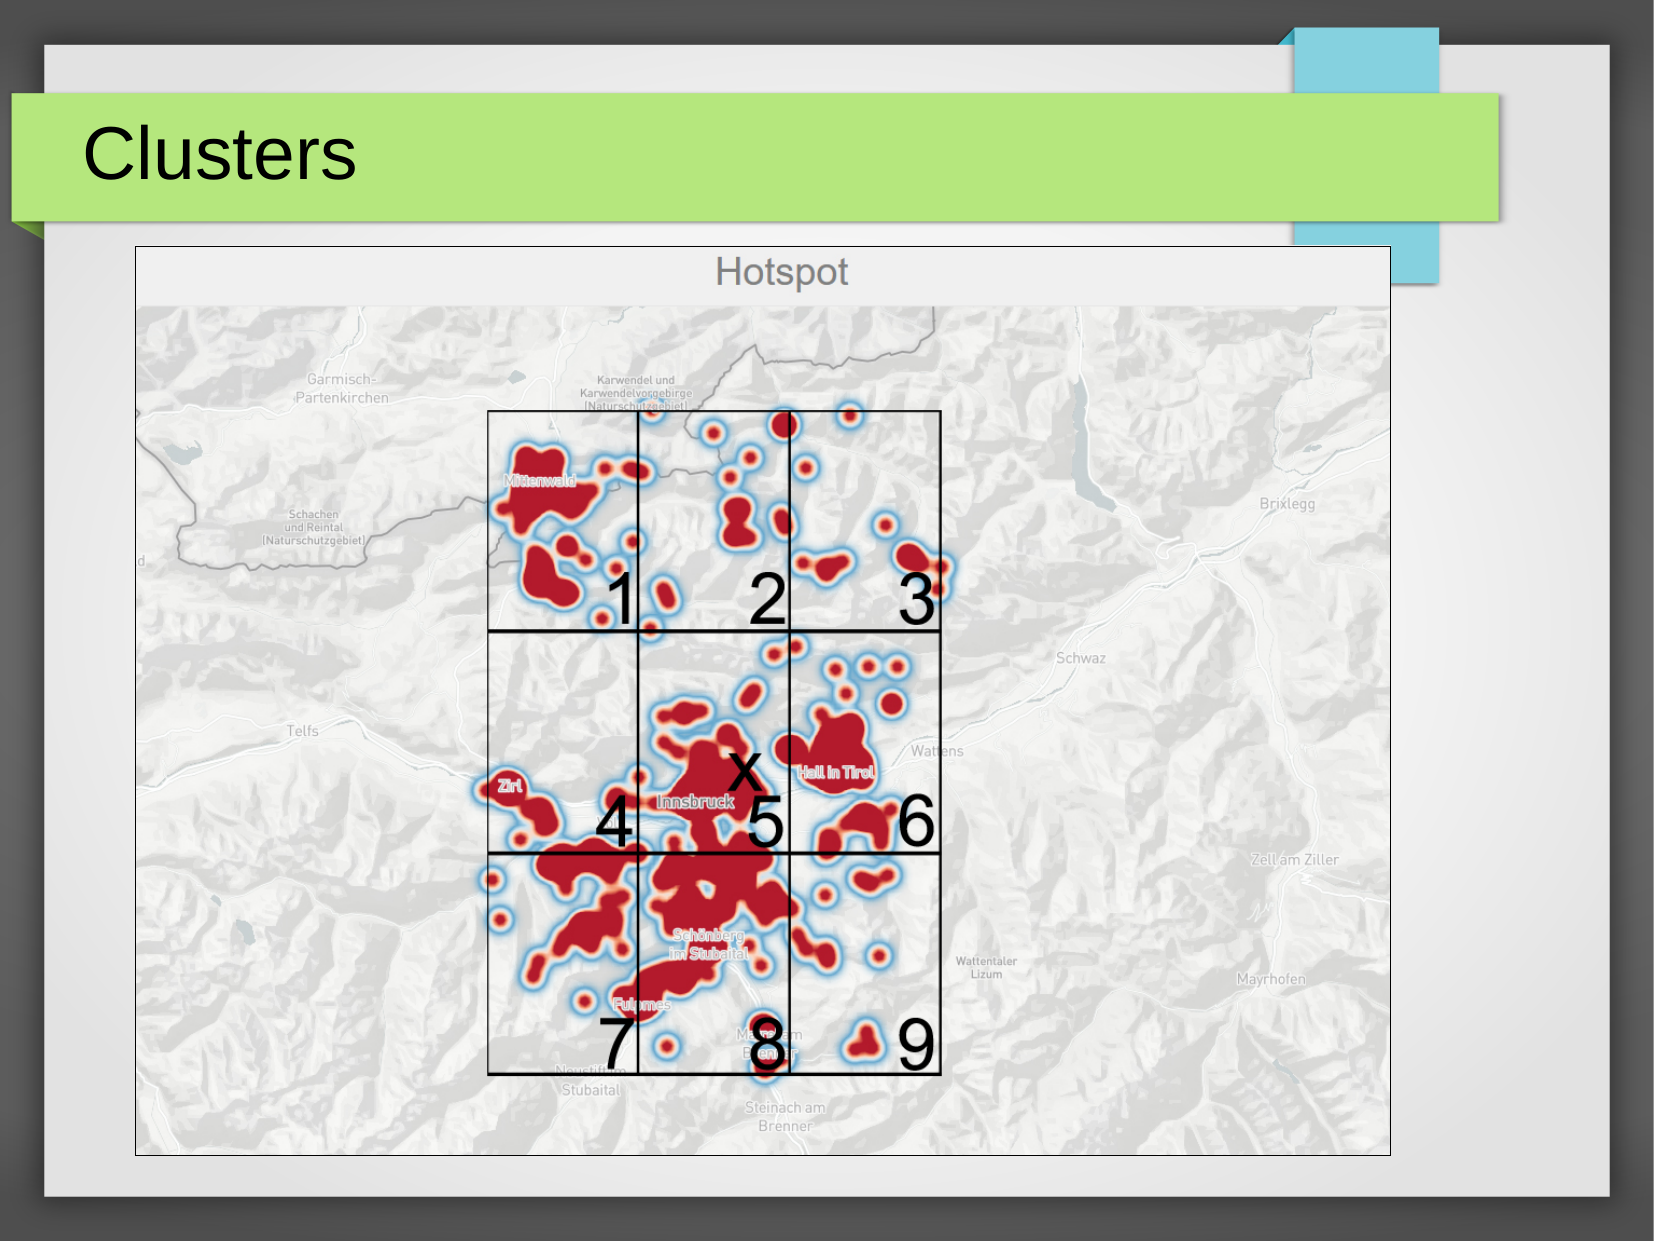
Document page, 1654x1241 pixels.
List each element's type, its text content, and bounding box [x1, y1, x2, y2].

picture [0, 0, 1654, 1241]
title Clusters [82, 94, 1264, 213]
